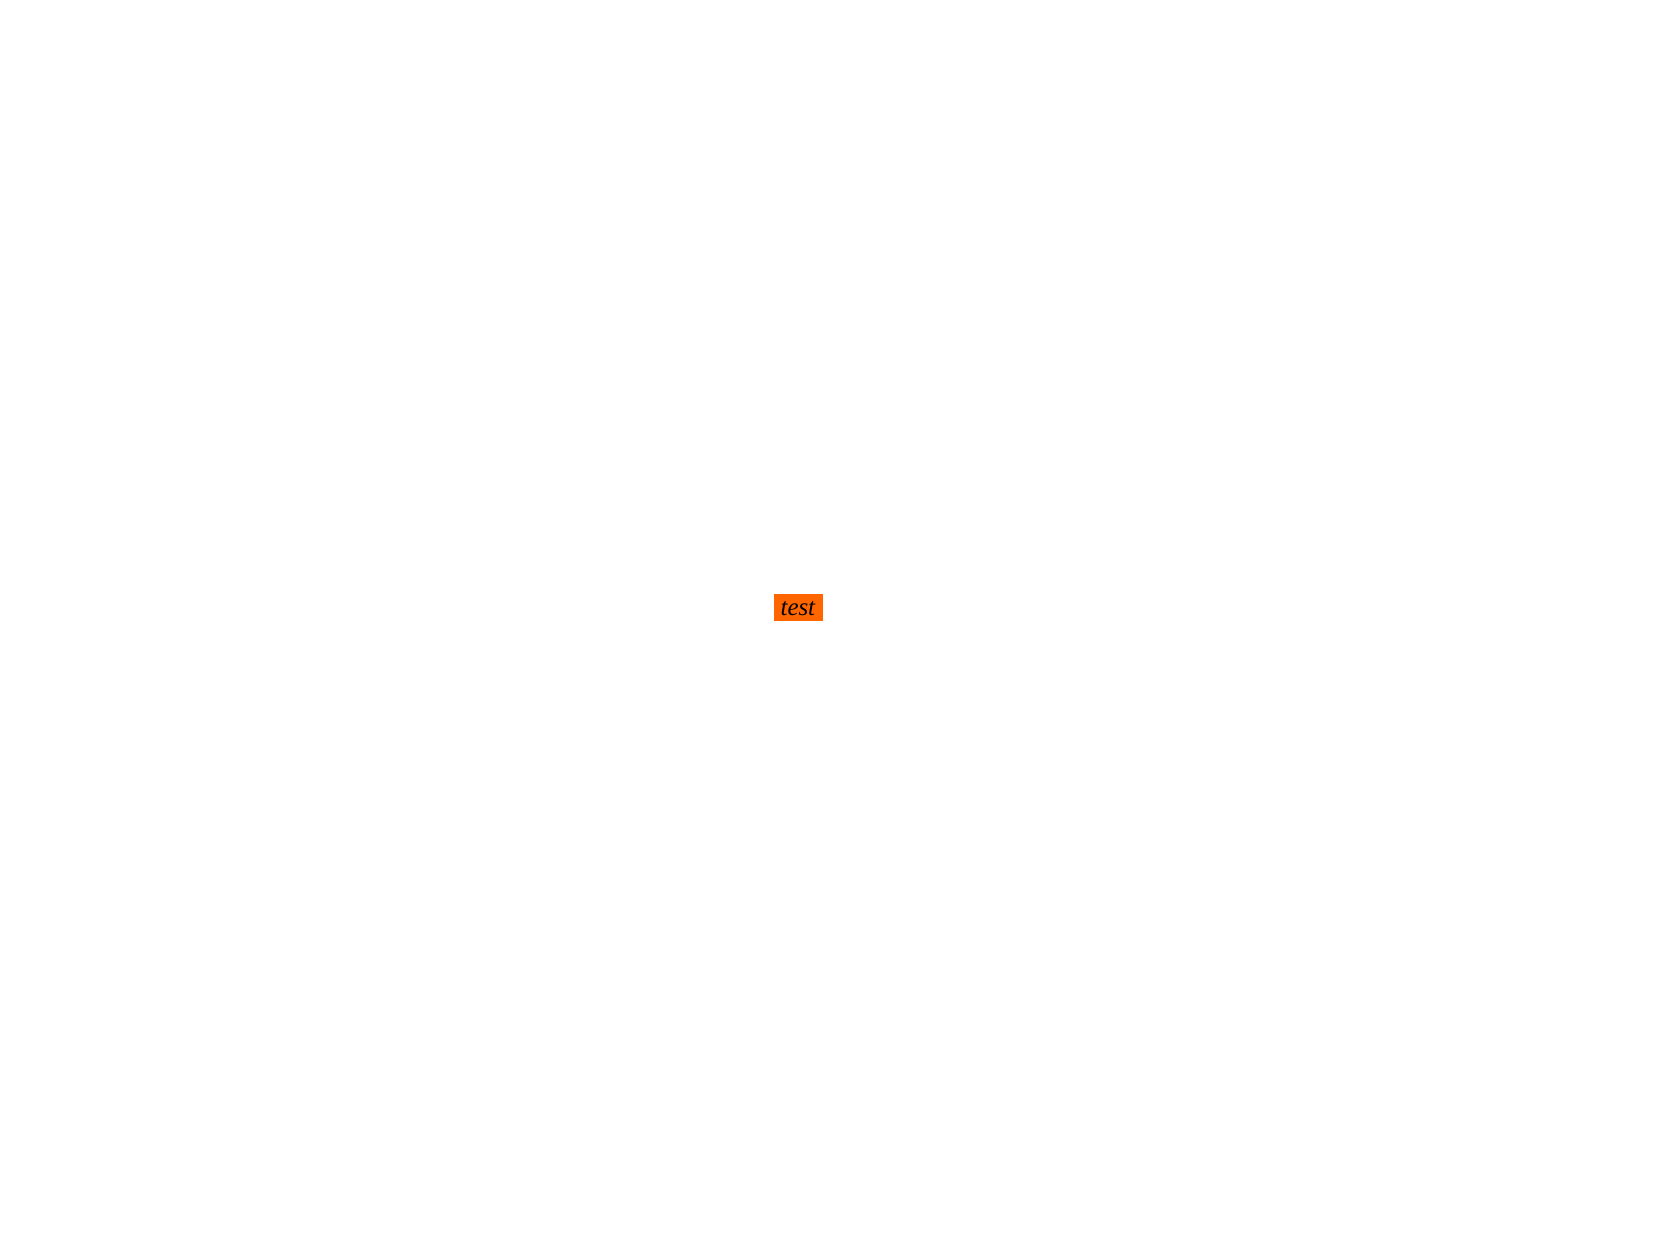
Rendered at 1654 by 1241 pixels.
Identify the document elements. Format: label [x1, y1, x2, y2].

chart [774, 593, 823, 622]
